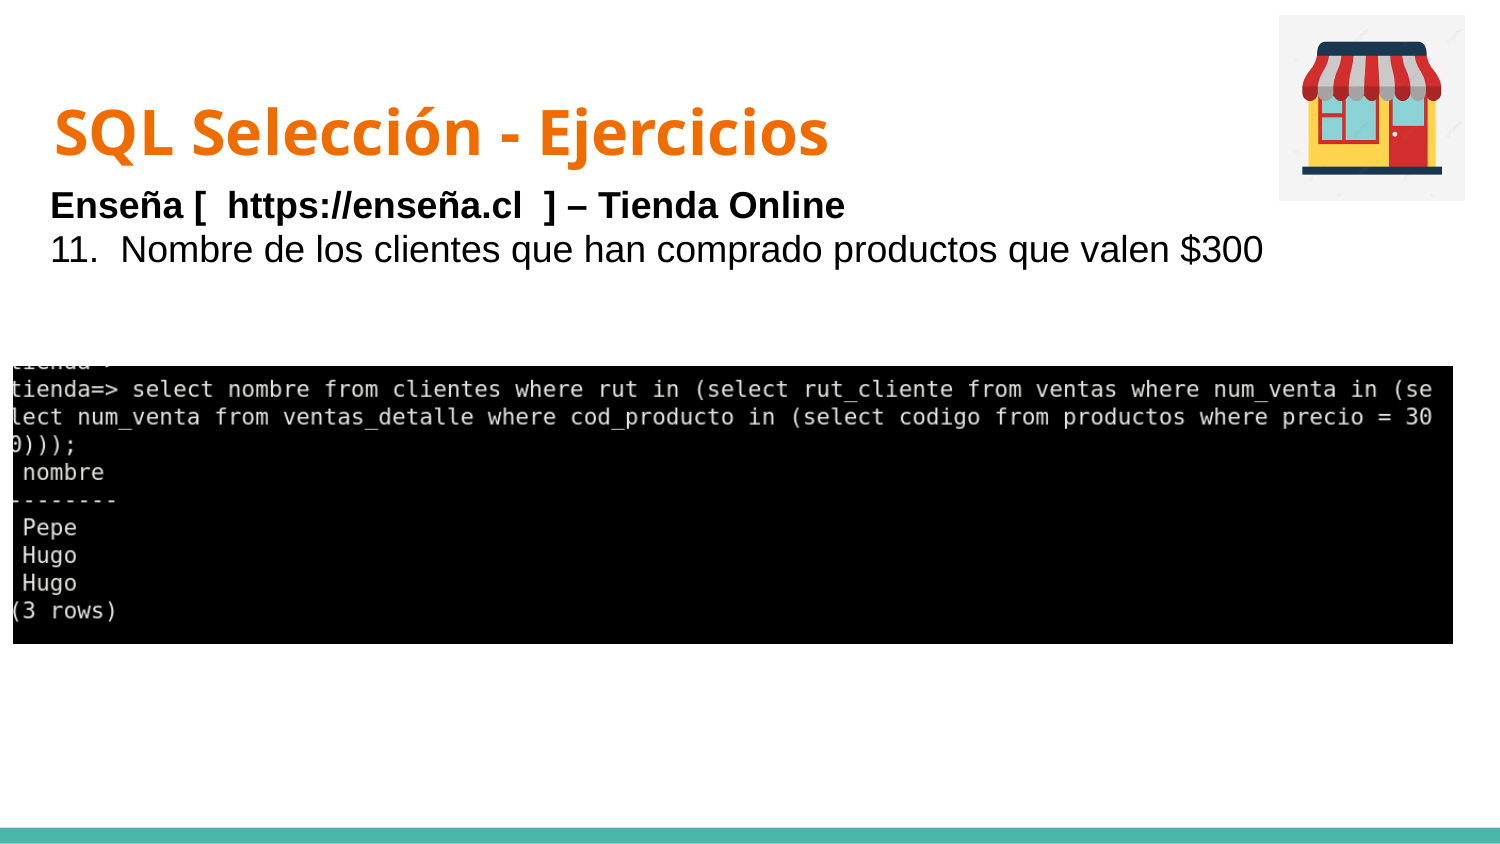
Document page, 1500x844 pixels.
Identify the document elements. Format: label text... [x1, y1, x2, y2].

text_box 11. Nombre de los clientes que han comprado productos que valen $300 [35, 220, 1453, 320]
text_box Enseña [ https://enseña.cl ] – Tienda Online [35, 177, 1323, 220]
picture [13, 366, 1453, 645]
title SQL Selección - Ejercicios [39, 72, 1279, 177]
picture [1279, 15, 1465, 201]
